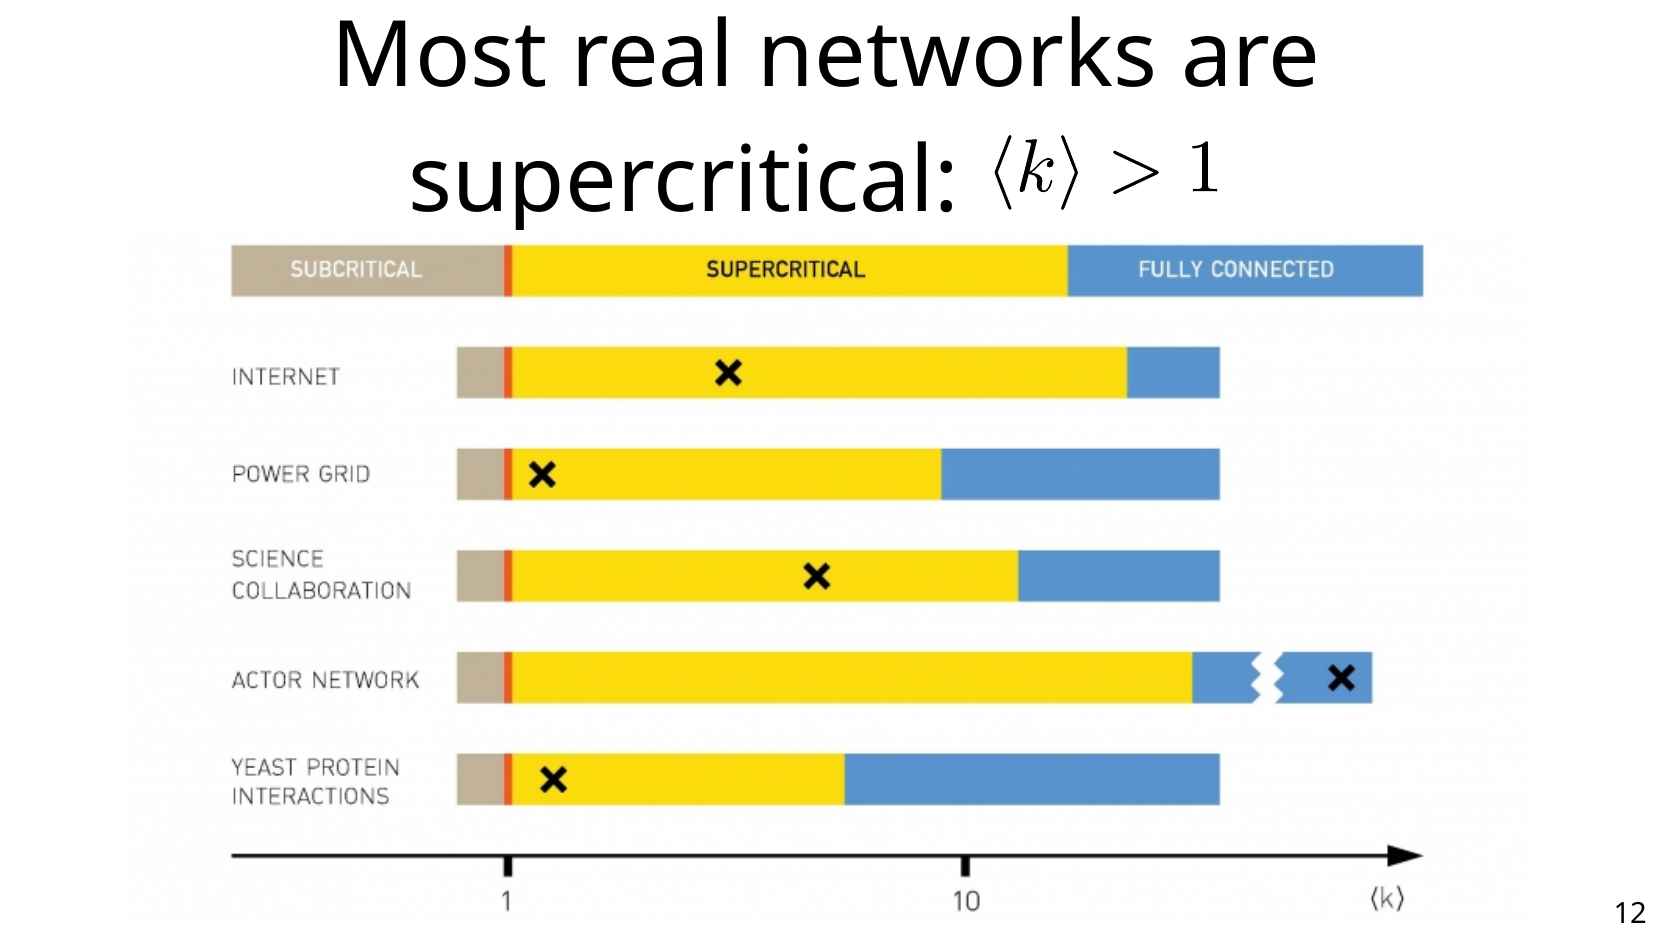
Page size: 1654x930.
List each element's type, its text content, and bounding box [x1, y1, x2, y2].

picture [123, 230, 1530, 921]
text_box [986, 134, 1224, 210]
title Most real networks are supercritical: [82, 1, 1571, 225]
